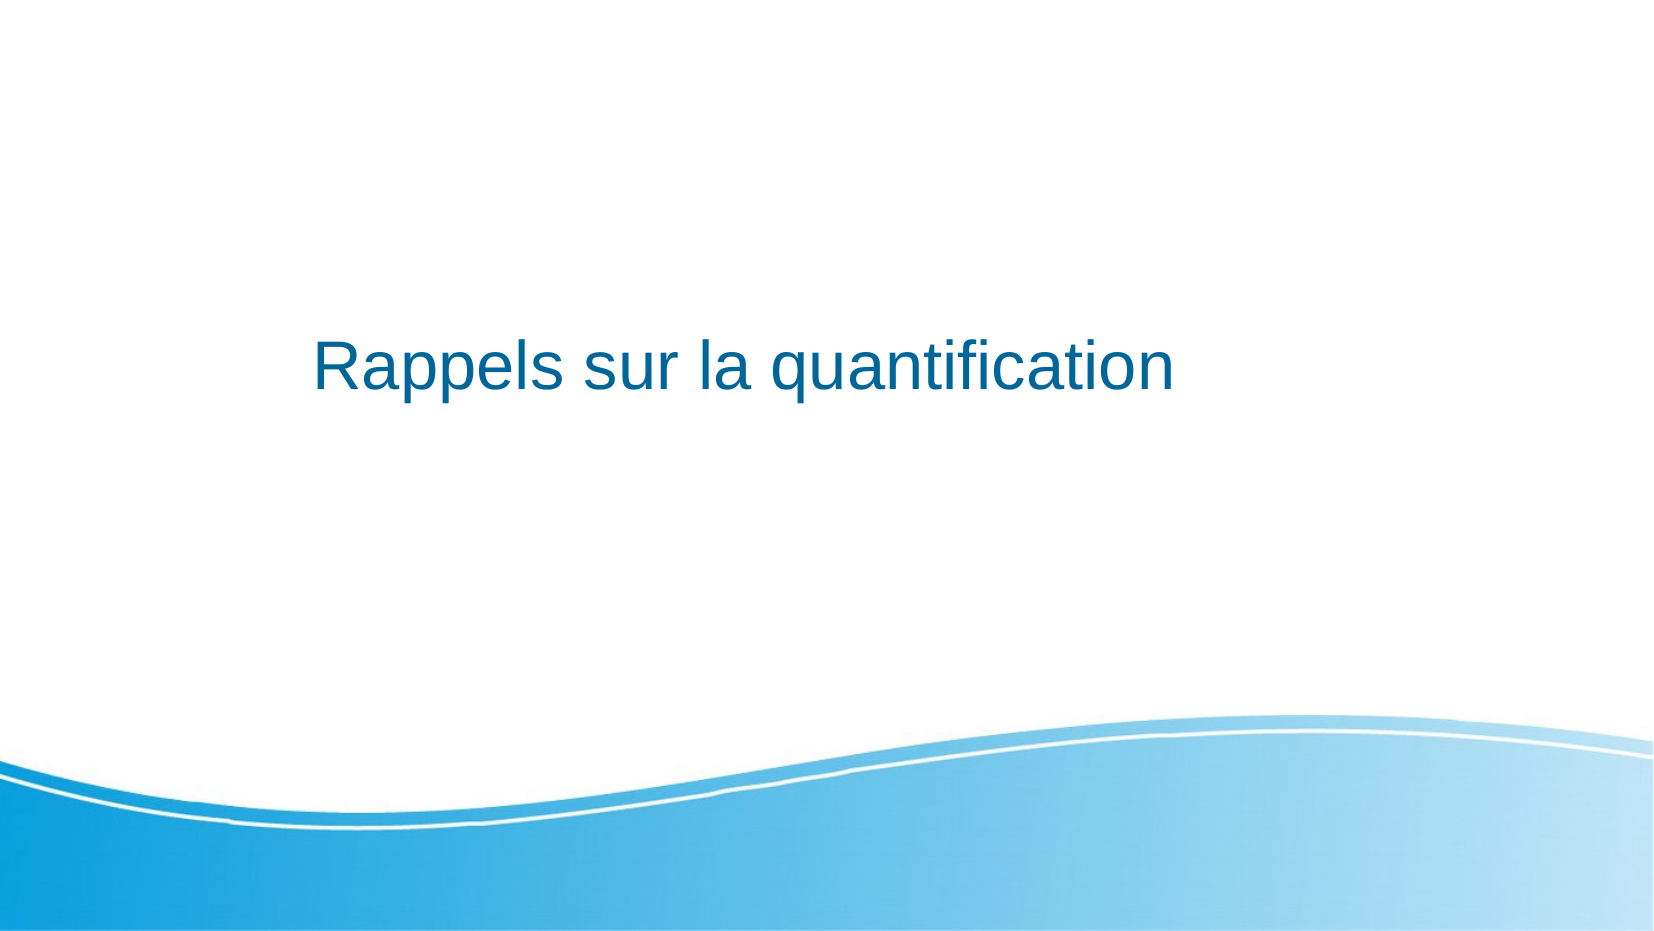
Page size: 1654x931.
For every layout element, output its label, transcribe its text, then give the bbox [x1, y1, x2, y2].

title Rappels sur la quantification [0, 288, 1489, 444]
picture [0, 714, 1654, 931]
